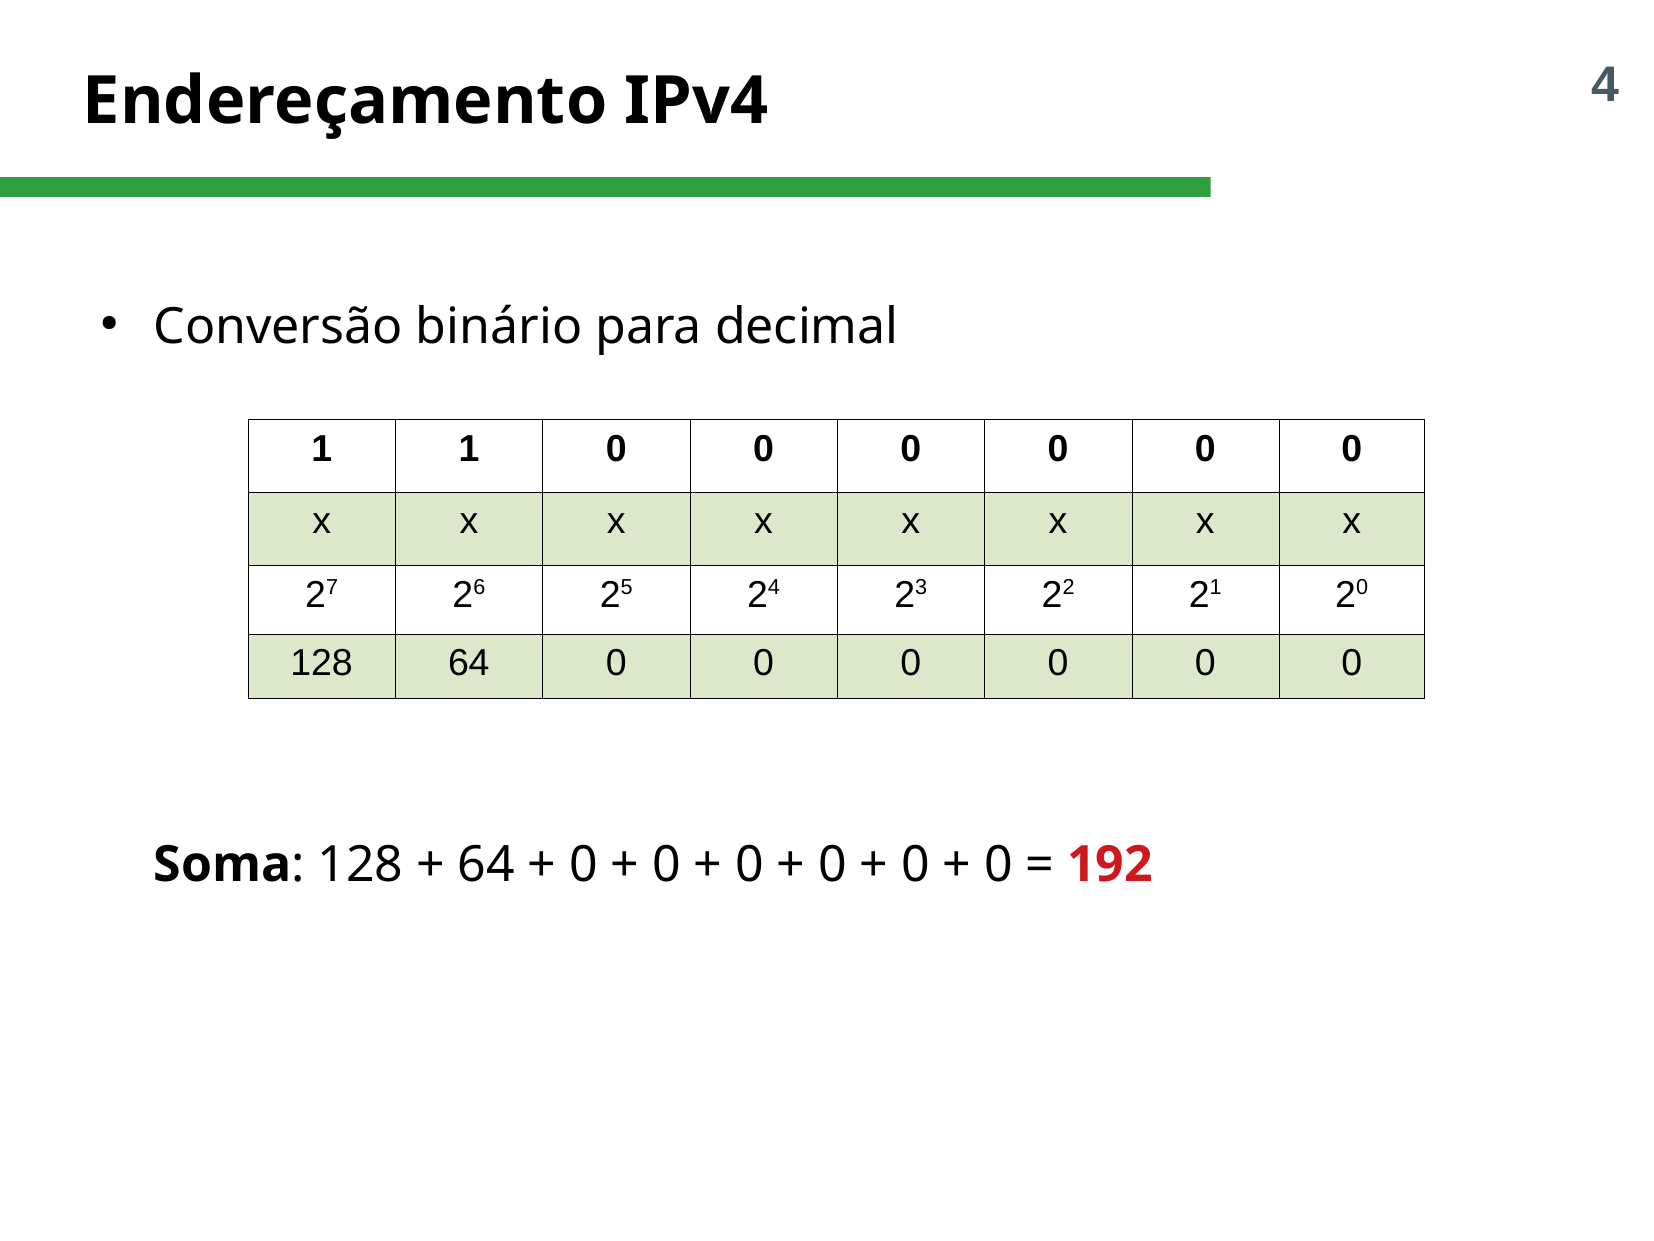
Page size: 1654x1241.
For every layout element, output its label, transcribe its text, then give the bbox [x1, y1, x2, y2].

table_cell 26 [396, 566, 542, 634]
table_header 1 [249, 420, 395, 492]
table_header 1 [396, 420, 542, 492]
table_cell x [396, 493, 542, 565]
table_cell x [1133, 493, 1279, 565]
table_cell 0 [543, 635, 690, 698]
table_cell 0 [1280, 635, 1424, 698]
table_header 0 [1280, 420, 1424, 492]
table_cell 0 [691, 635, 837, 698]
table_cell 25 [543, 566, 690, 634]
table_cell 27 [249, 566, 395, 634]
table_cell 21 [1133, 566, 1279, 634]
table_cell 23 [838, 566, 984, 634]
list Conversão binário para decimal Soma: 128 + 64 + 0 + 0 + 0 + 0 + 0 + 0 = 192 [82, 290, 1571, 1211]
table_cell 22 [985, 566, 1132, 634]
table_header 0 [985, 420, 1132, 492]
table_cell x [838, 493, 984, 565]
table_header 0 [543, 420, 690, 492]
title Endereçamento IPv4 [82, 0, 1152, 202]
table_cell x [249, 493, 395, 565]
table_cell 0 [838, 635, 984, 698]
table_cell 24 [691, 566, 837, 634]
table_cell x [691, 493, 837, 565]
table_cell 128 [249, 635, 395, 698]
table_cell 0 [1133, 635, 1279, 698]
table_cell x [1280, 493, 1424, 565]
table_cell 20 [1280, 566, 1424, 634]
table_cell 64 [396, 635, 542, 698]
table_cell x [985, 493, 1132, 565]
table_cell 0 [985, 635, 1132, 698]
table_header 0 [1133, 420, 1279, 492]
table_header 0 [838, 420, 984, 492]
table_cell x [543, 493, 690, 565]
table_header 0 [691, 420, 837, 492]
